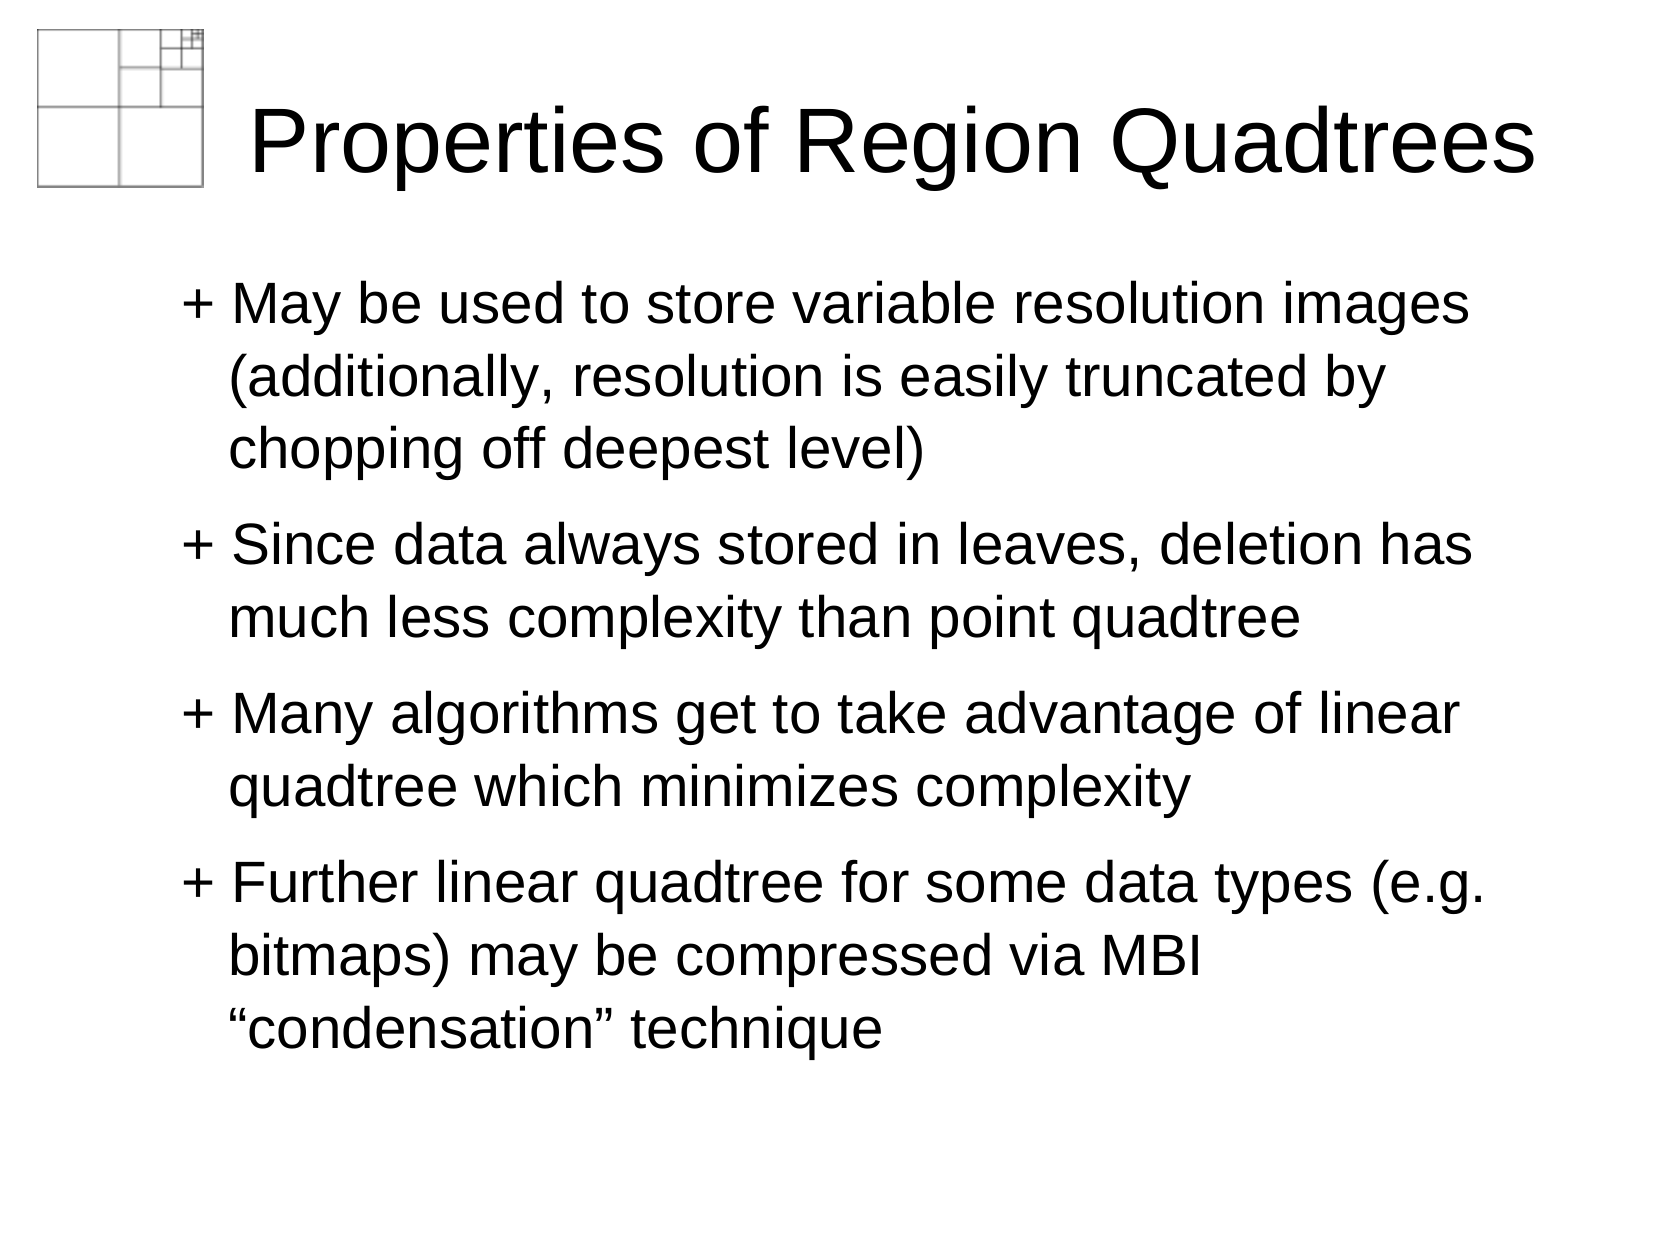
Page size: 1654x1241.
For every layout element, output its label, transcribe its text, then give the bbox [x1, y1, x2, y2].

list + May be used to store variable resolution images (additionally, resolution is easily truncated by chopping off deepest level)‏ + Since data always stored in leaves, deletion has much less complexity than point quadtree + Many algorithms get to take advantage of linear quadtree which minimizes complexity + Further linear quadtree for some data types (e.g. bitmaps) may be compressed via MBI “condensation” technique [86, 262, 1575, 1158]
title Properties of Region Quadtrees [149, 37, 1638, 230]
picture [37, 29, 204, 188]
